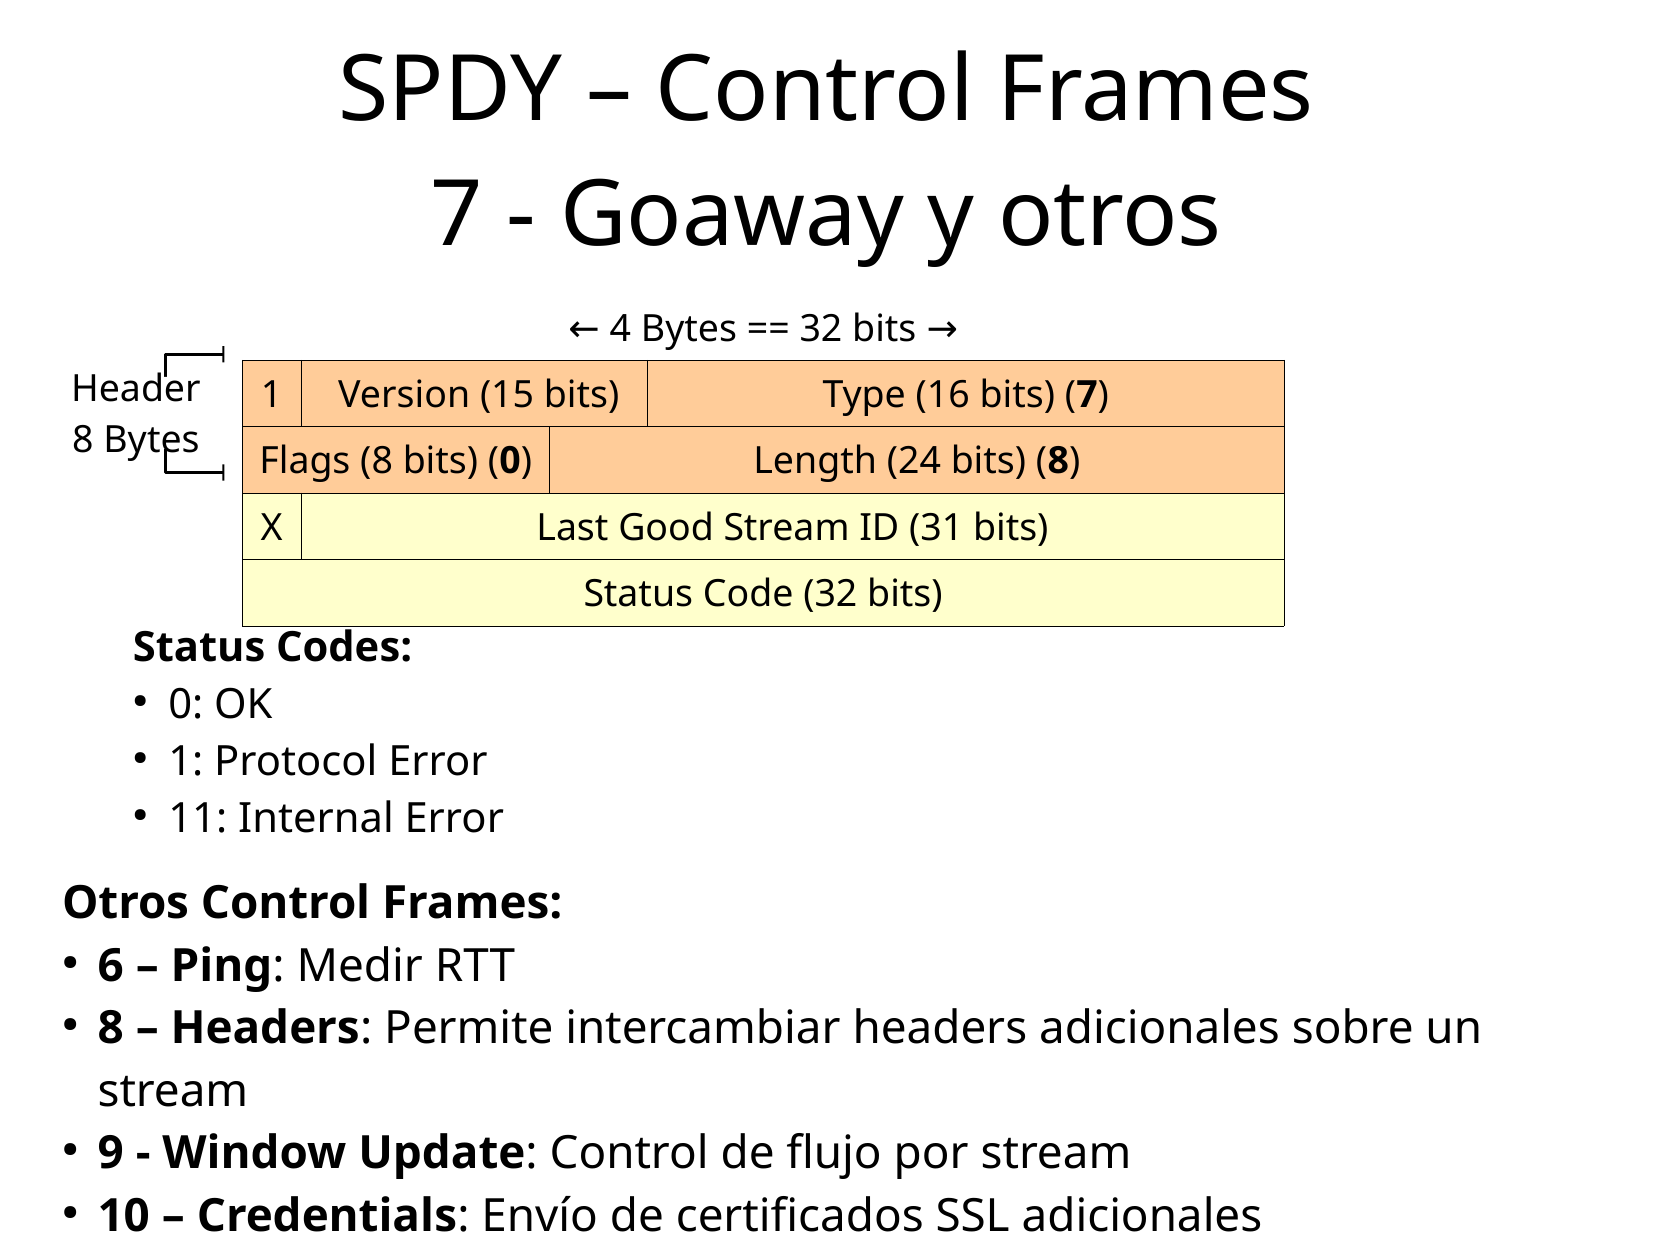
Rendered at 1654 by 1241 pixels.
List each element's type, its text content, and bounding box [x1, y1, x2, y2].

table_cell 1 [243, 361, 301, 426]
text_box Status Codes: 0: OK 1: Protocol Error 11: Internal Error [118, 609, 1359, 862]
table_cell Version (15 bits) [302, 361, 647, 426]
table_header ← 4 Bytes == 32 bits → [243, 294, 1284, 360]
text_box Header 8 Bytes [65, 376, 207, 449]
table_cell Length (24 bits) (8) [550, 427, 1284, 493]
text_box Otros Control Frames: 6 – Ping: Medir RTT 8 – Headers: Permite intercambiar headers adicionales sobre un stream 9 - Window Update: Control de flujo por stream 10 – Credentials: Envío de certificados SSL adicionales [47, 862, 1607, 1170]
table_cell Last Good Stream ID (31 bits) [302, 494, 1284, 559]
table_cell X [243, 494, 301, 559]
table_cell Status Code (32 bits) [243, 560, 1284, 609]
table_cell Type (16 bits) (7) [648, 361, 1284, 426]
title SPDY – Control Frames 7 - Goaway y otros [82, 43, 1571, 251]
table_cell Flags (8 bits) (0) [243, 427, 549, 493]
